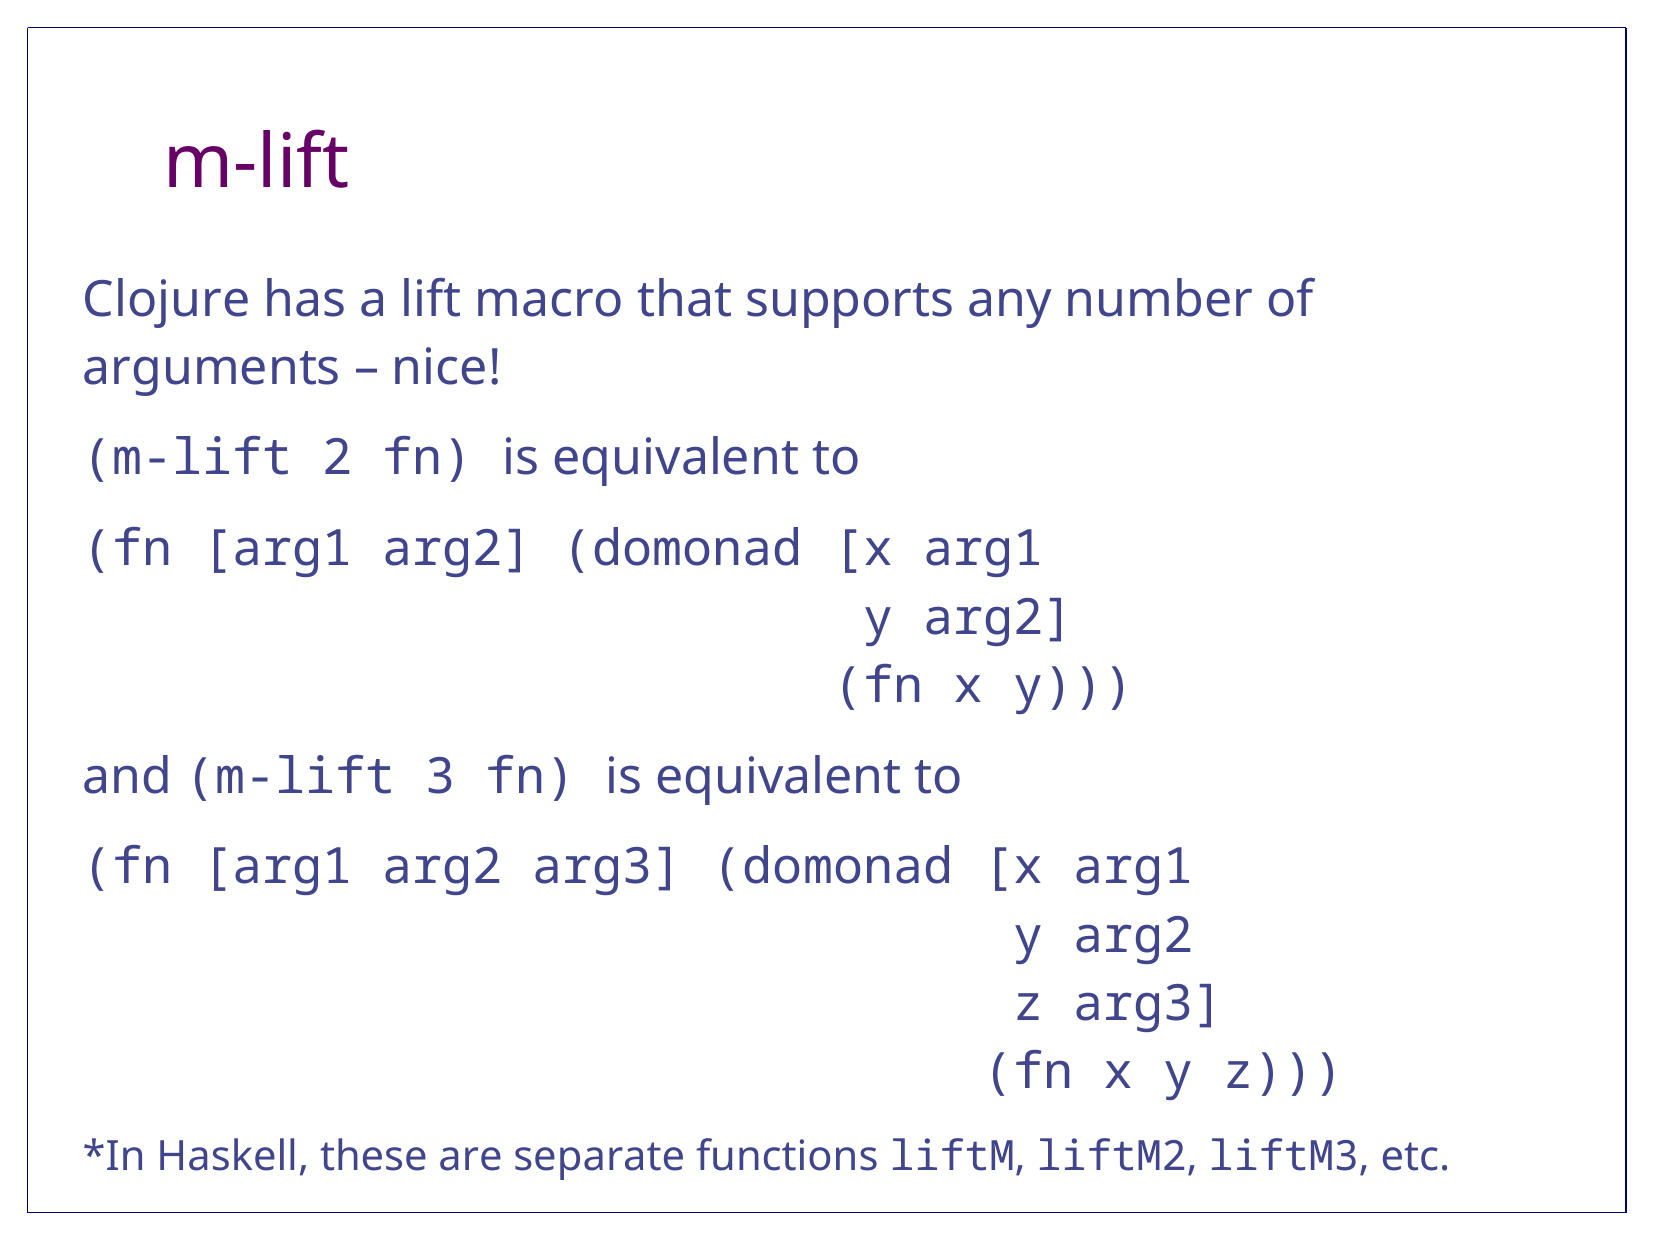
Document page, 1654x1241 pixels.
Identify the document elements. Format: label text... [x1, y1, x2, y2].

text_box [0, 255, 389, 416]
title m-lift [163, 54, 1528, 262]
list Clojure has a lift macro that supports any number of arguments – nice! (m-lift 2 fn) is equivalent to (fn [arg1 arg2] (domonad [x arg1 y arg2] (fn x y))) and (m-lift 3 fn) is equivalent to (fn [arg1 arg2 arg3] (domonad [x arg1 y arg2 z arg3] (fn x y z))) *In Haskell, these are separate functions liftM, liftM2, liftM3, etc. [82, 262, 1571, 1201]
